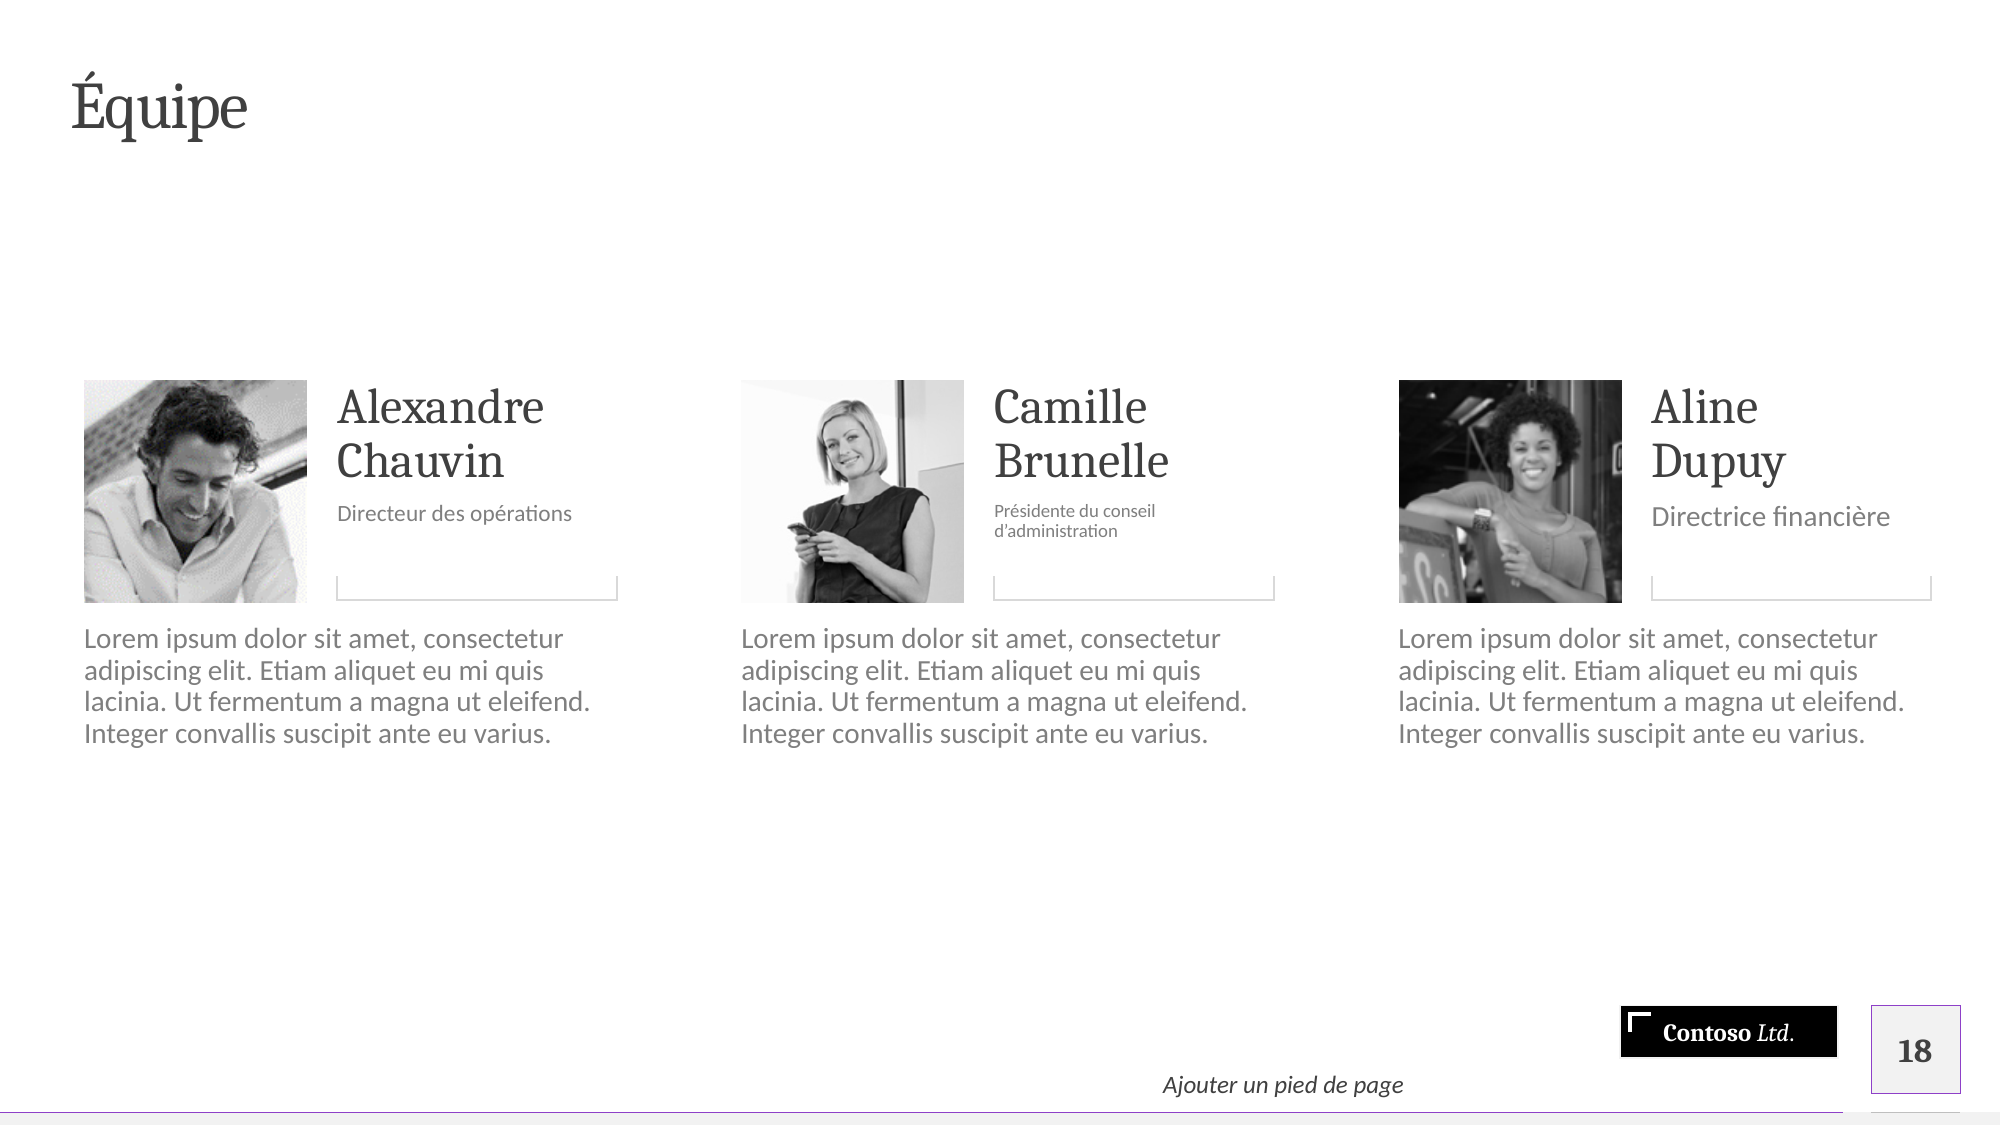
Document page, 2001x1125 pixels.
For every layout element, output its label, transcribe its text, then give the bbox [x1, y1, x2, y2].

picture [741, 380, 964, 603]
text_box 18 [1871, 1019, 1960, 1080]
list Présidente du conseil d’administration [994, 501, 1274, 542]
picture [84, 380, 307, 603]
list Aline Dupuy [1651, 380, 1931, 496]
text_box Ajouter un pied de page [1163, 1064, 1839, 1099]
list Directeur des opérations [337, 501, 617, 542]
list Directrice financière [1651, 501, 1931, 542]
list Camille Brunelle [994, 380, 1274, 496]
list Lorem ipsum dolor sit amet, consectetur adipiscing elit. Etiam aliquet eu mi quis lacinia. Ut fermentum a magna ut eleifend. Integer convallis suscipit ante eu varius. [741, 623, 1274, 919]
list Alexandre Chauvin [337, 380, 617, 496]
title Équipe [70, 70, 1932, 142]
picture [1399, 380, 1622, 603]
list Lorem ipsum dolor sit amet, consectetur adipiscing elit. Etiam aliquet eu mi quis lacinia. Ut fermentum a magna ut eleifend. Integer convallis suscipit ante eu varius. [84, 623, 617, 919]
list Lorem ipsum dolor sit amet, consectetur adipiscing elit. Etiam aliquet eu mi quis lacinia. Ut fermentum a magna ut eleifend. Integer convallis suscipit ante eu varius. [1398, 623, 1931, 919]
